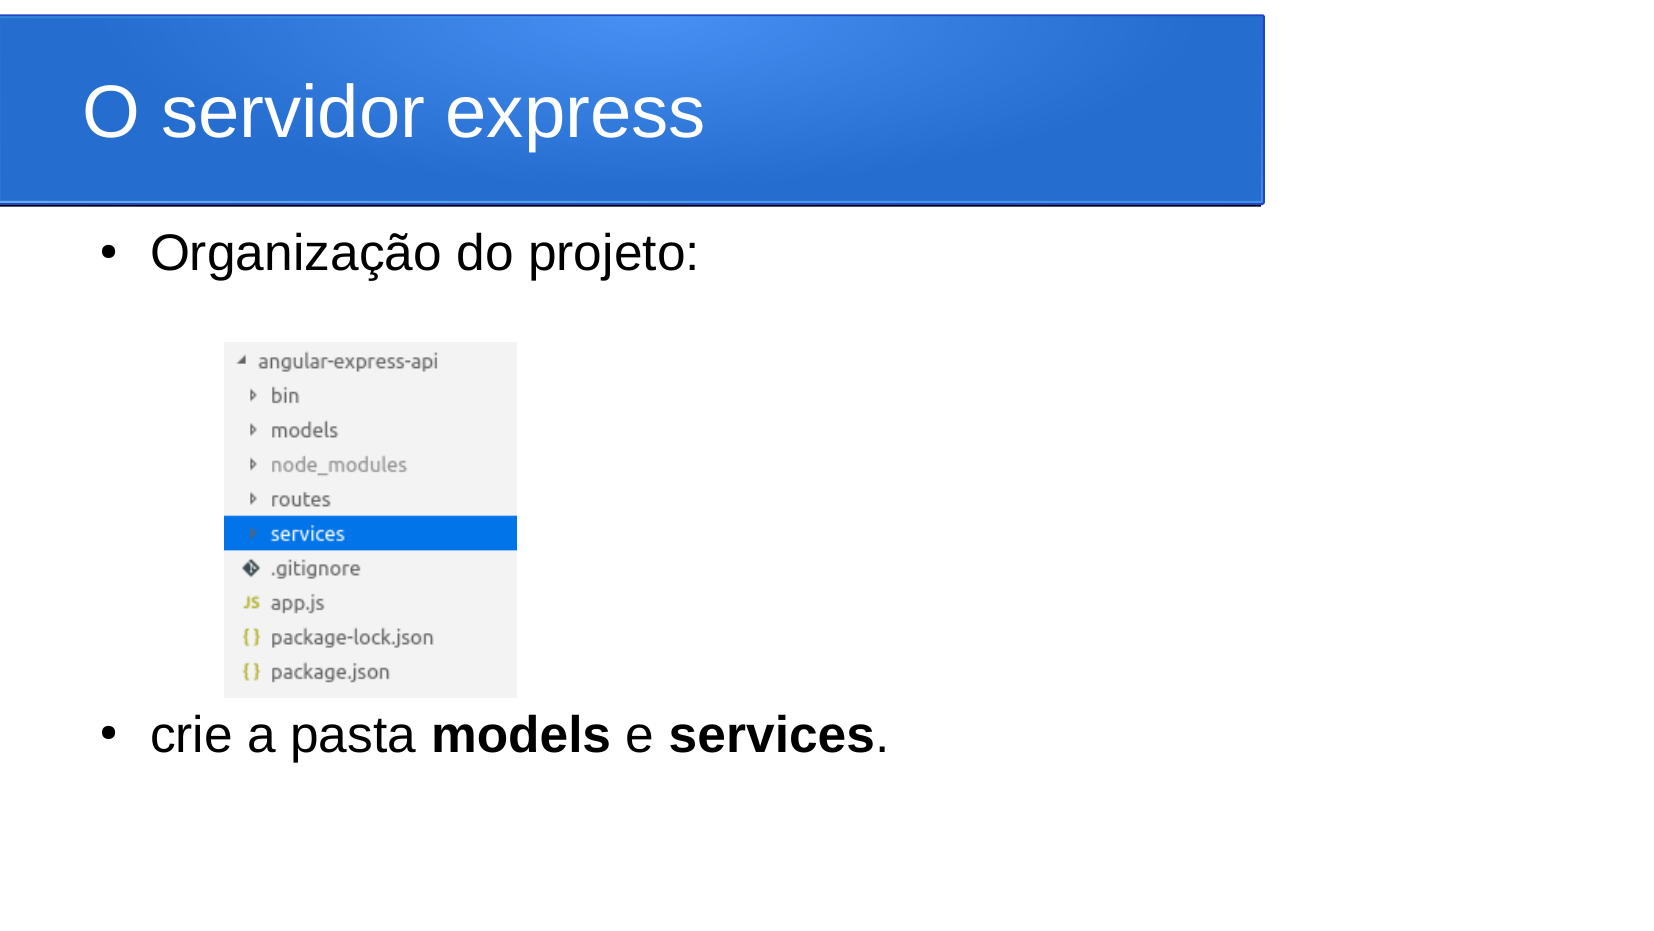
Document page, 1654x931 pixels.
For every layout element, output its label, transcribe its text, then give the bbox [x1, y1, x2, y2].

list Organização do projeto: crie a pasta models e services. [82, 224, 1571, 764]
title O servidor express [82, 35, 1235, 189]
picture [224, 342, 517, 698]
